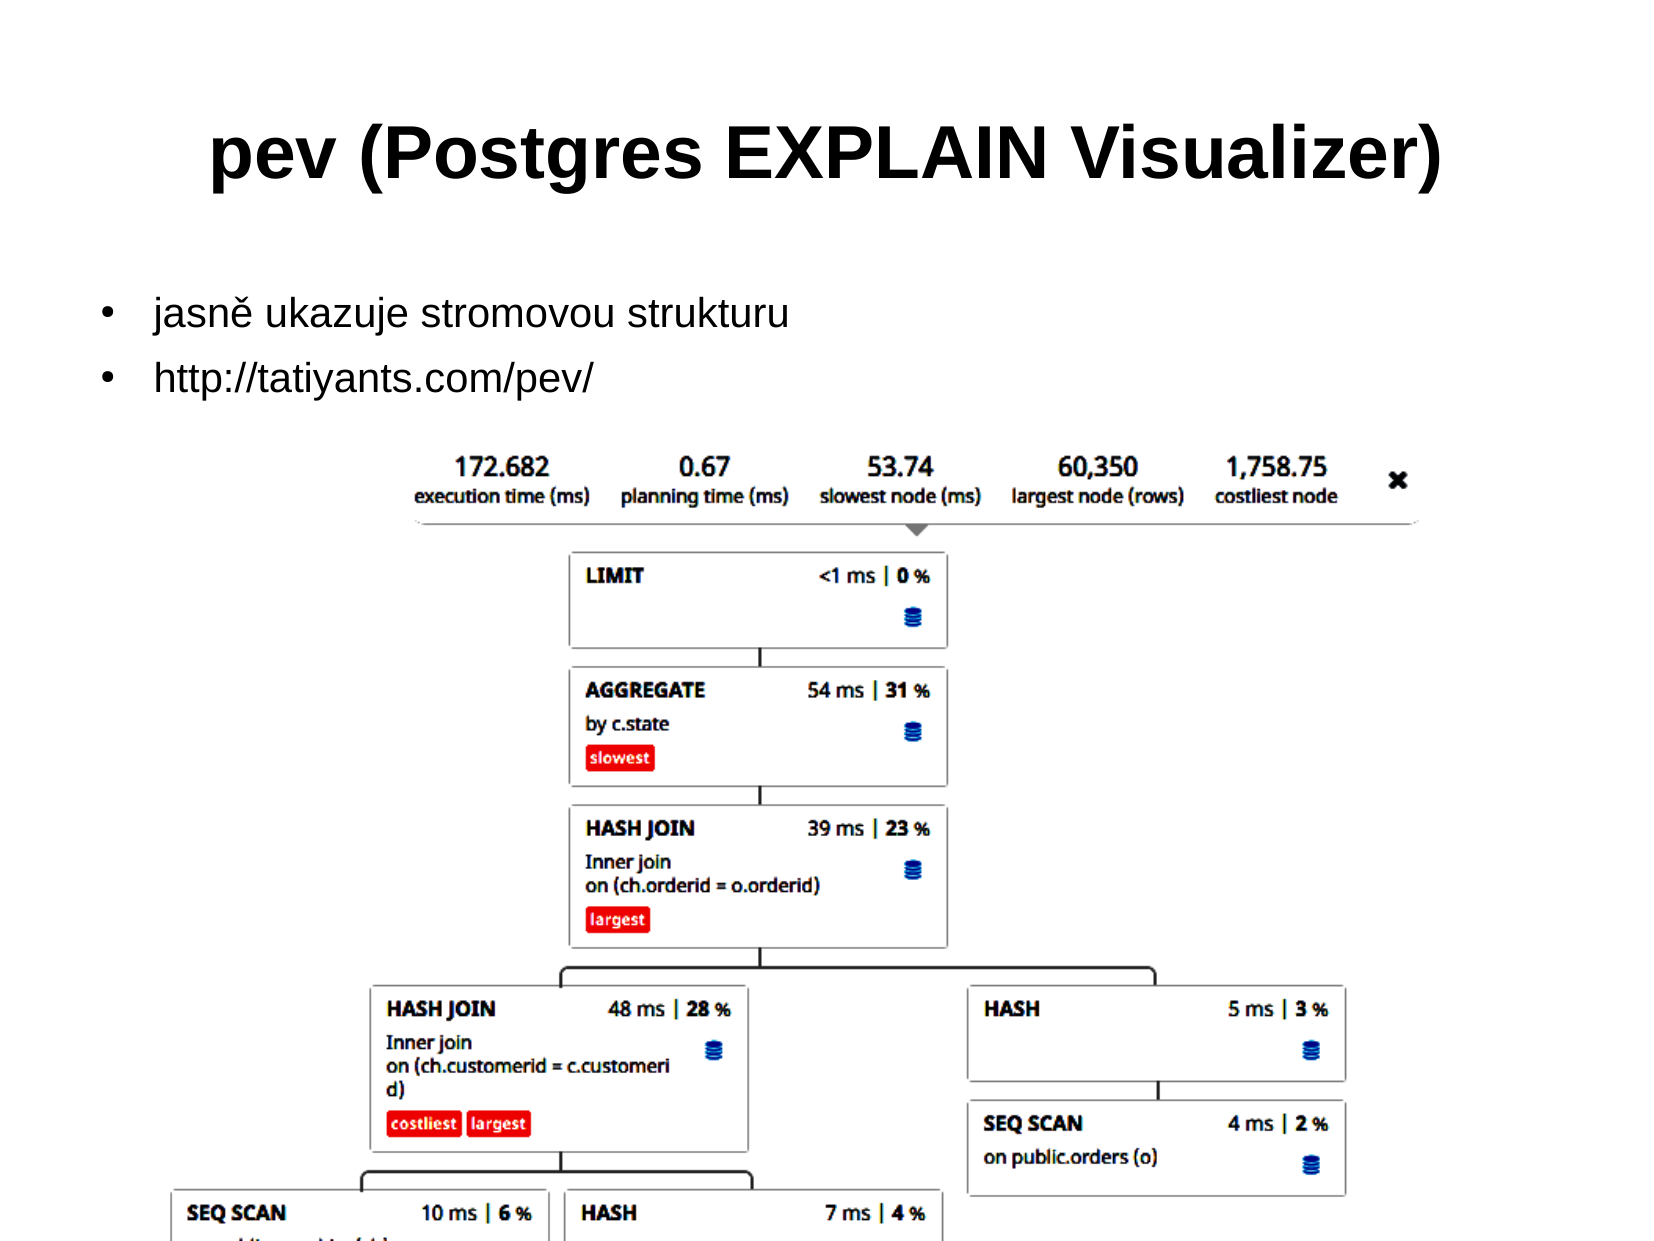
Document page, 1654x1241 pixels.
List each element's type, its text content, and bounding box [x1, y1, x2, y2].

title pev (Postgres EXPLAIN Visualizer) [82, 49, 1571, 257]
list jasně ukazuje stromovou strukturu http://tatiyants.com/pev/ [82, 290, 1538, 1171]
picture [111, 431, 1458, 1241]
